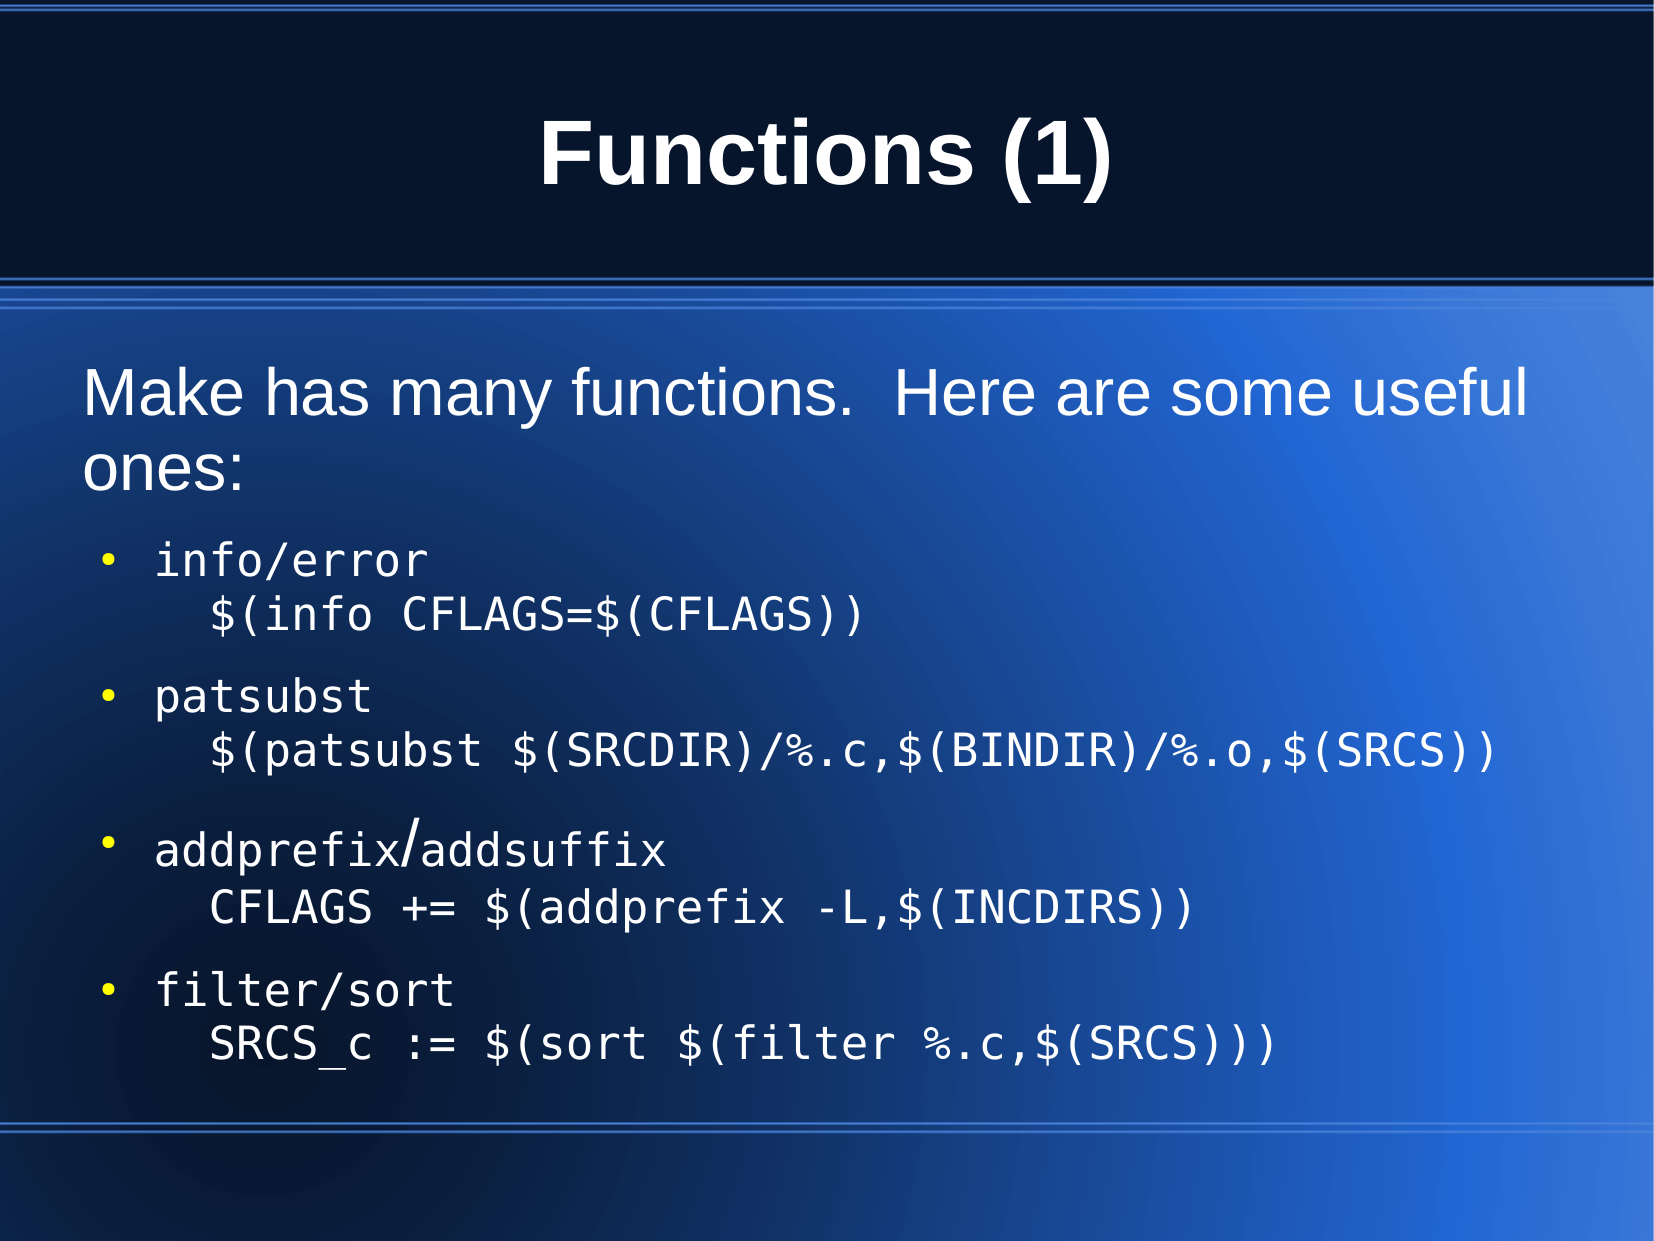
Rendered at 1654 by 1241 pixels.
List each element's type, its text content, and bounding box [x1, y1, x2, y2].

picture [0, 0, 1654, 1241]
list Make has many functions. Here are some useful ones: info/error $(info CFLAGS=$(CFLAGS)) patsubst $(patsubst $(SRCDIR)/%.c,$(BINDIR)/%.o,$(SRCS)) addprefix/addsuffix CFLAGS += $(addprefix -L,$(INCDIRS)) filter/sort SRCS_c := $(sort $(filter %.c,$(SRCS))) [82, 355, 1571, 1071]
title Functions (1) [82, 49, 1571, 257]
